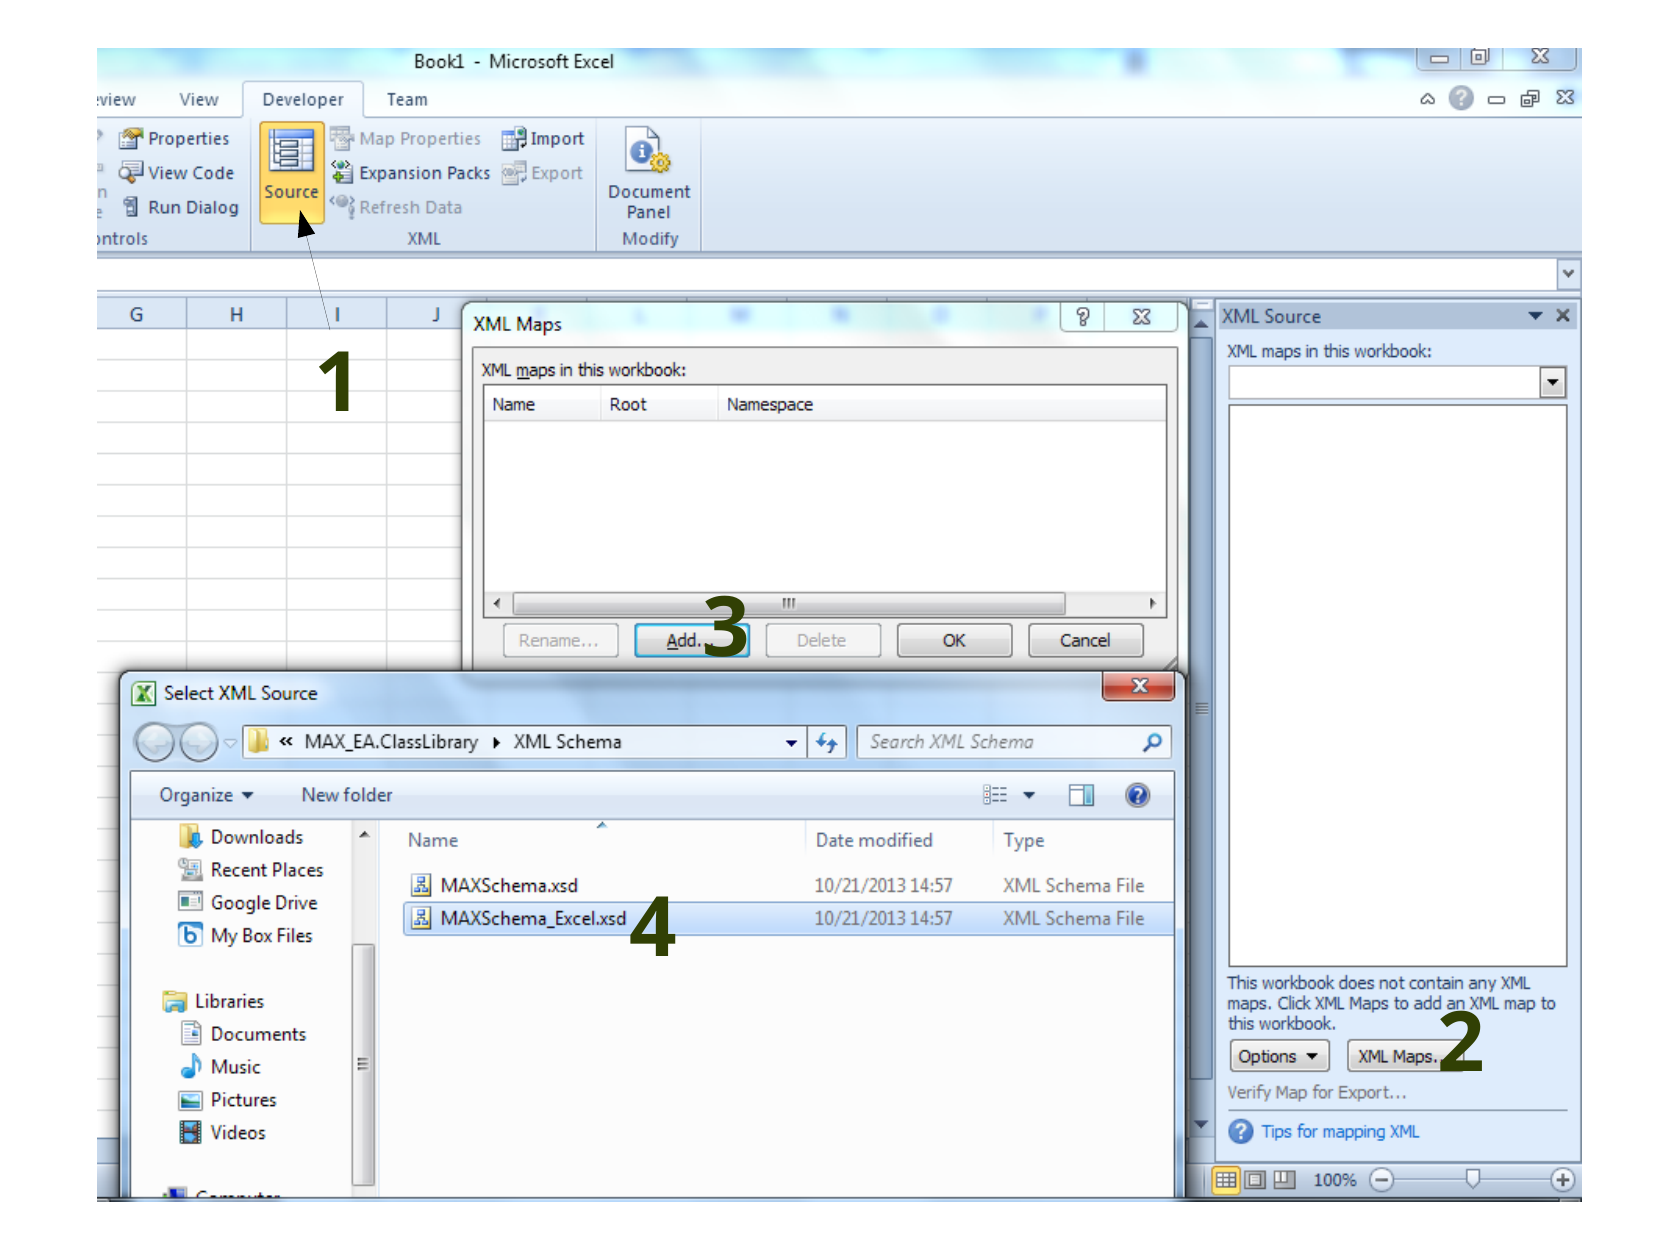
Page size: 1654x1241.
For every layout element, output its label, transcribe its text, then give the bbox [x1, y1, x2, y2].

text_box 3 [687, 560, 766, 676]
picture [97, 48, 1582, 1202]
text_box 1 [300, 315, 378, 430]
text_box 2 [1422, 975, 1501, 1090]
text_box 4 [615, 860, 693, 976]
